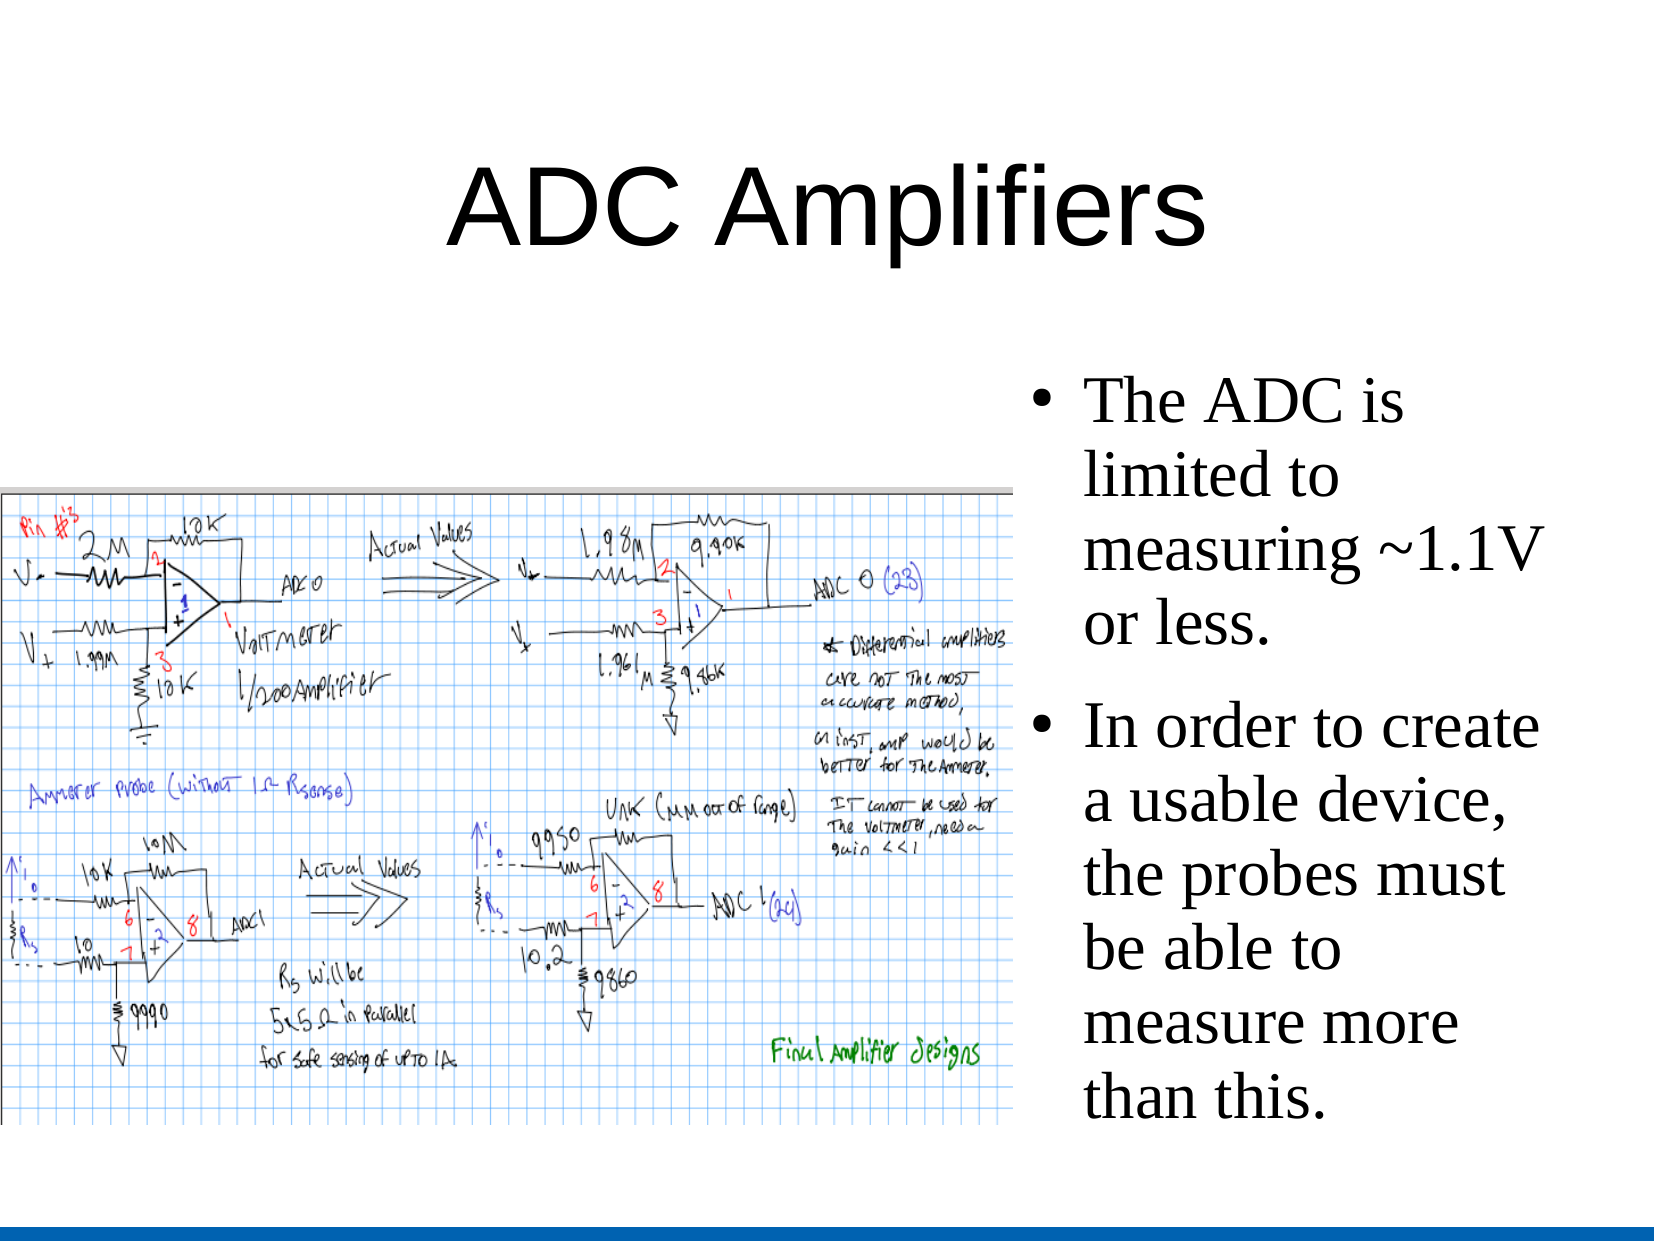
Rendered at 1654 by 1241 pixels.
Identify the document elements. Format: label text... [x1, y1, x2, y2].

list The ADC is limited to measuring ~1.1V or less. In order to create a usable device, the probes must be able to measure more than this. [1012, 362, 1579, 1241]
title ADC Amplifiers [121, 102, 1534, 310]
picture [0, 487, 1013, 1126]
